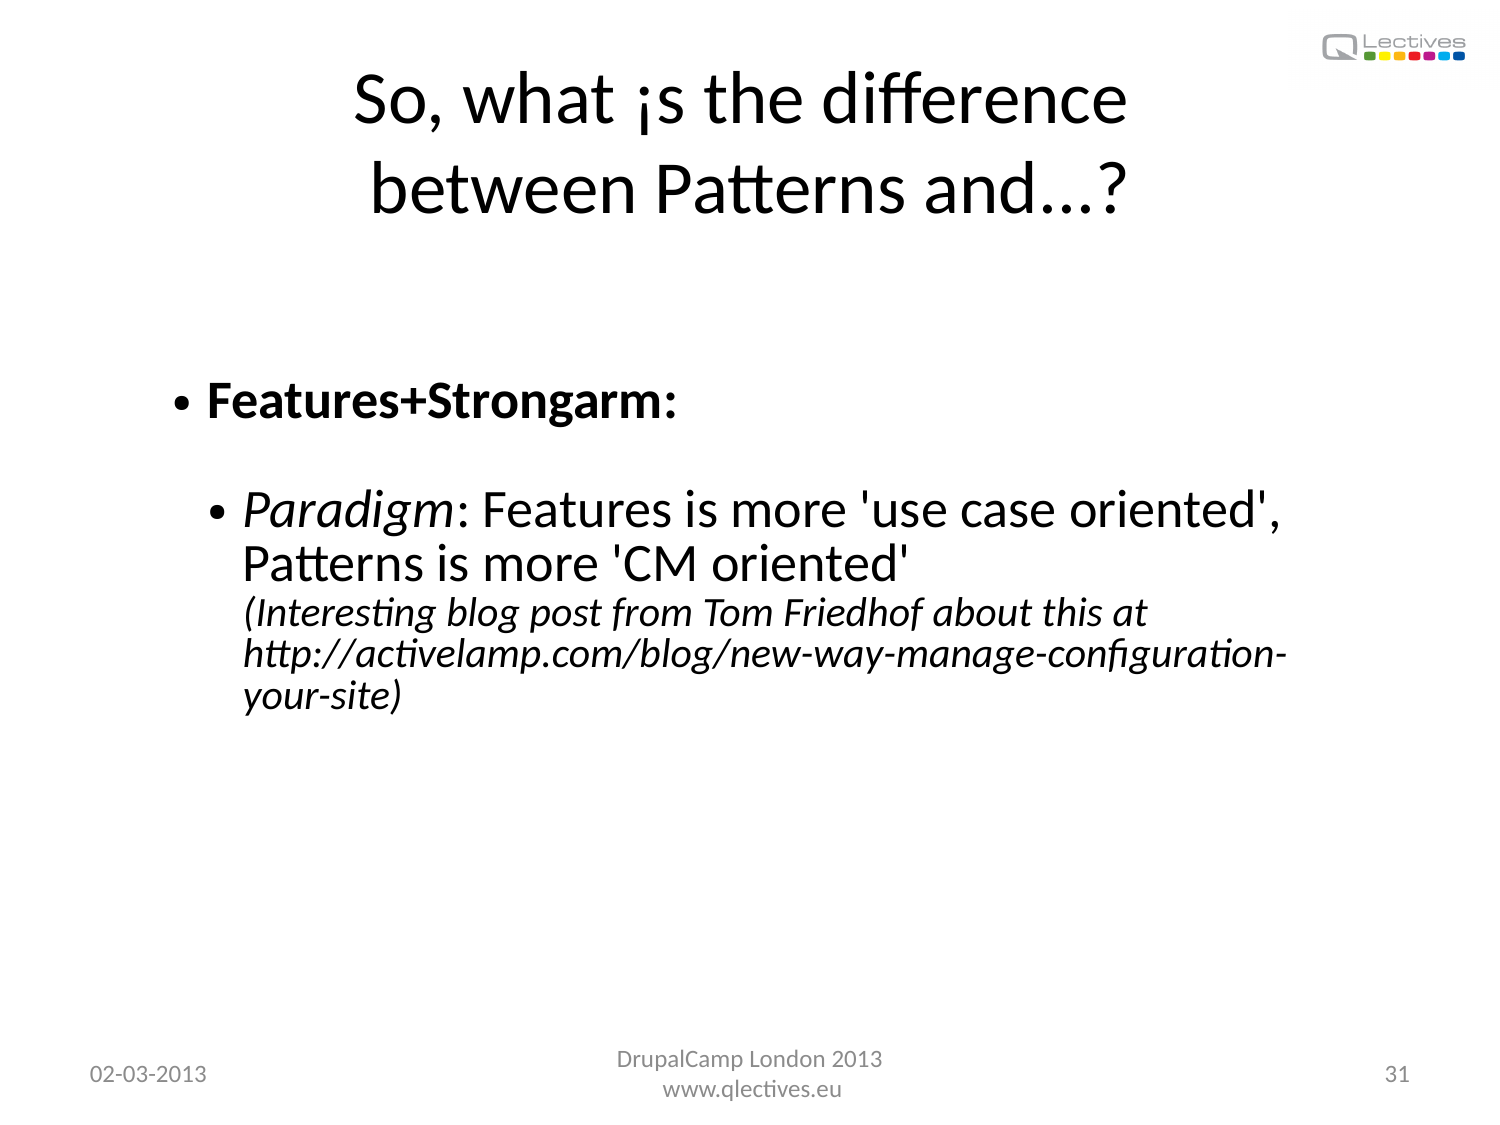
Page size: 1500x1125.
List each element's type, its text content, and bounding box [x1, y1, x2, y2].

text_box 02-03-2013 [74, 1042, 425, 1103]
text_box So, what ¡s the difference between Patterns and...? [75, 45, 1425, 233]
picture [1288, 9, 1500, 90]
text_box DrupalCamp London 2013 www.qlectives.eu [512, 1042, 988, 1103]
text_box <number> [1074, 1042, 1425, 1103]
text_box Features+Strongarm: Paradigm: Features is more 'use case oriented', Patterns is more 'CM oriented' (Interesting blog post from Tom Friedhof about this at http://activelamp.com/blog/new-way-manage-configuration-your-site) [157, 370, 1357, 895]
